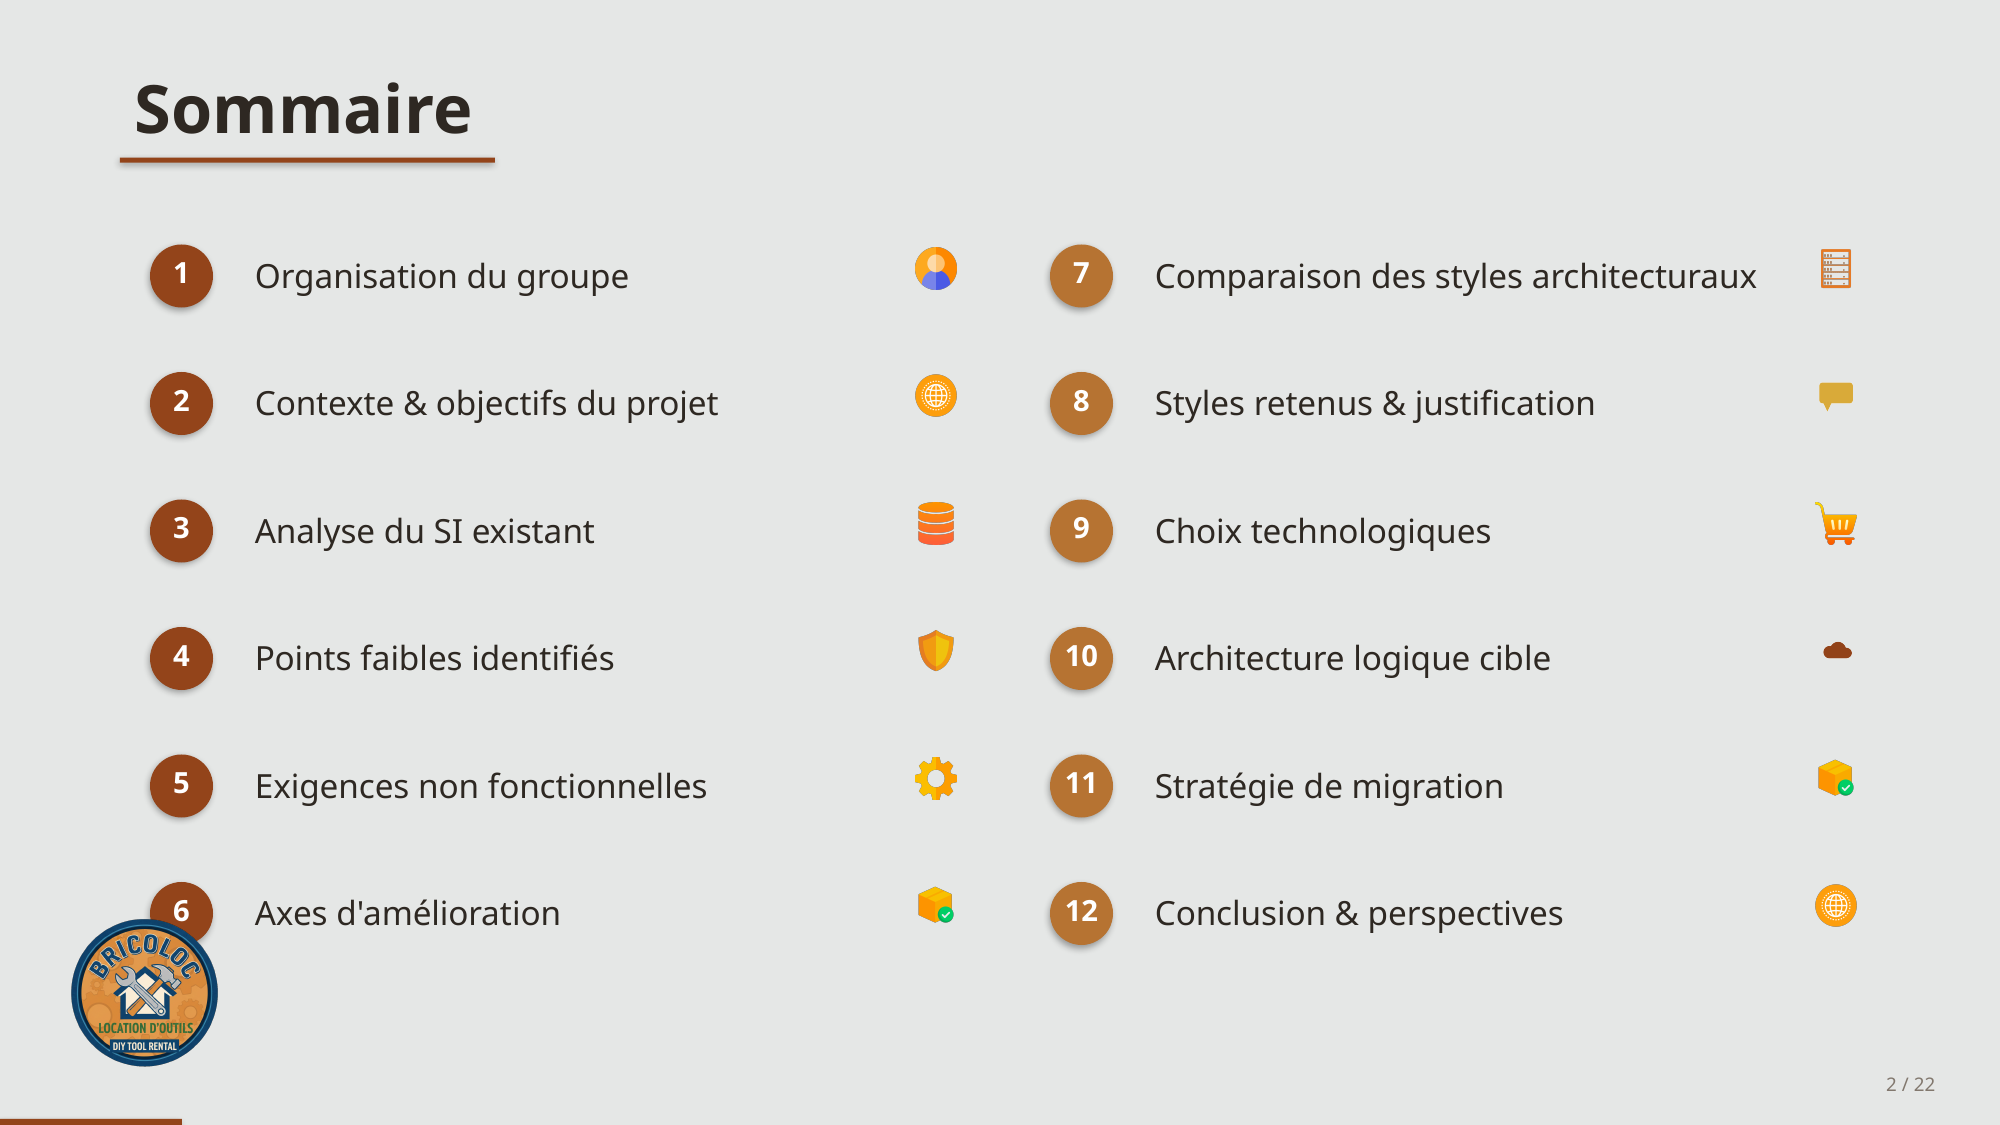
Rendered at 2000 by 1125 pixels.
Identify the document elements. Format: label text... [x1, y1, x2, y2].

text_box Styles retenus & justification [1139, 374, 1815, 430]
text_box 6 [150, 884, 213, 895]
picture [1815, 884, 1857, 927]
text_box Contexte & objectifs du projet [239, 374, 915, 430]
text_box 5 [150, 757, 213, 808]
text_box Architecture logique cible [1139, 629, 1815, 685]
text_box 12 [1050, 884, 1113, 970]
text_box 1 [150, 247, 213, 298]
text_box [159, 553, 204, 563]
picture [45, 895, 245, 1095]
text_box Exigences non fonctionnelles [239, 757, 915, 813]
picture [1815, 247, 1857, 290]
text_box Comparaison des styles architecturaux [1139, 247, 1815, 303]
text_box 2 [150, 374, 213, 425]
text_box Conclusion & perspectives [1139, 884, 1815, 940]
text_box 10 [1050, 629, 1113, 715]
picture [1815, 757, 1857, 800]
text_box 9 [1050, 502, 1113, 553]
picture [915, 757, 957, 800]
text_box 11 [1050, 757, 1113, 843]
text_box [1059, 553, 1104, 563]
picture [1815, 502, 1857, 545]
picture [915, 884, 957, 927]
text_box 8 [1050, 374, 1113, 425]
picture [915, 374, 957, 417]
text_box 4 [150, 629, 213, 680]
picture [915, 502, 957, 545]
text_box [158, 680, 205, 691]
text_box 3 [150, 502, 213, 553]
text_box Axes d'amélioration [239, 884, 915, 940]
picture [1815, 629, 1857, 672]
text_box [1059, 298, 1104, 308]
text_box [1058, 425, 1105, 436]
text_box Points faibles identifiés [239, 629, 915, 685]
text_box [158, 425, 205, 436]
text_box [119, 157, 495, 163]
text_box Choix technologiques [1139, 502, 1815, 558]
picture [1815, 374, 1857, 417]
text_box Sommaire [119, 59, 1620, 155]
picture [915, 629, 957, 672]
picture [915, 247, 957, 290]
text_box Organisation du groupe [239, 247, 915, 303]
text_box Analyse du SI existant [239, 502, 915, 558]
text_box [159, 298, 204, 308]
text_box 7 [1050, 247, 1113, 298]
text_box Stratégie de migration [1139, 757, 1815, 813]
text_box 2 / 22 [1799, 1065, 1950, 1103]
text_box [159, 808, 204, 818]
text_box [0, 1118, 182, 1125]
